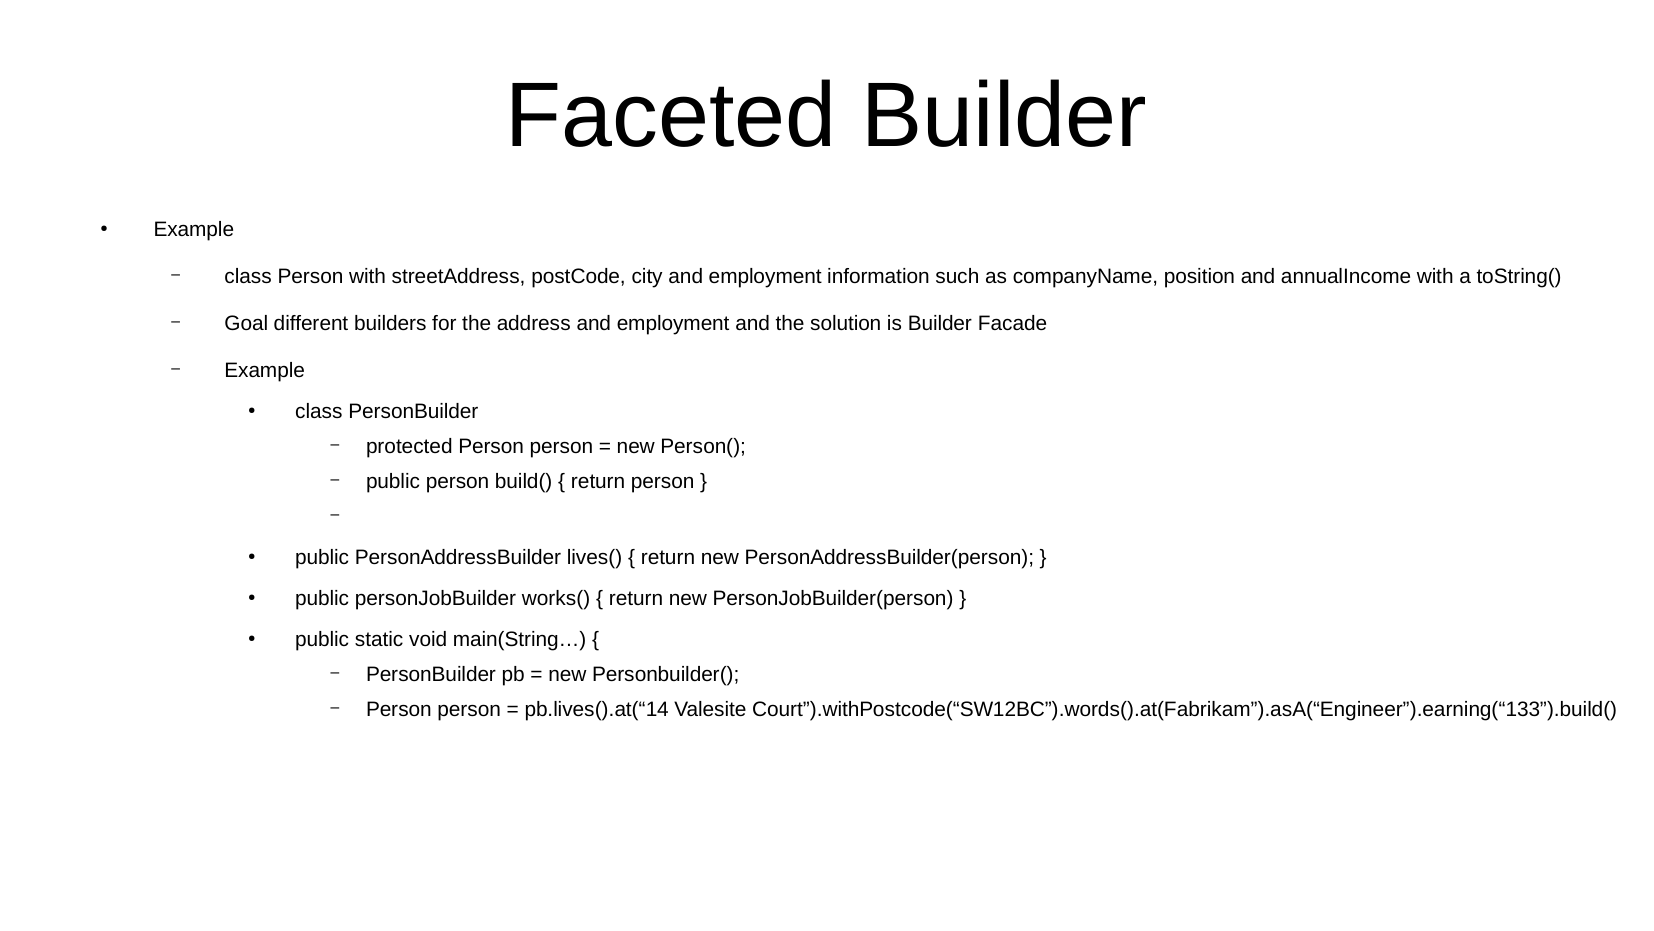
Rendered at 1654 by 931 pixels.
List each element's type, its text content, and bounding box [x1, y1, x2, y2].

title Faceted Builder [82, 37, 1571, 193]
list Example class Person with streetAddress, postCode, city and employment information such as companyName, position and annualIncome with a toString() Goal different builders for the address and employment and the solution is Builder Facade Example class PersonBuilder protected Person person = new Person(); public person build() { return person } public PersonAddressBuilder lives() { return new PersonAddressBuilder(person); } public personJobBuilder works() { return new PersonJobBuilder(person) } public static void main(String…) { PersonBuilder pb = new Personbuilder(); Person person = pb.lives().at(“14 Valesite Court”).withPostcode(“SW12BC”).words().at(Fabrikam”).asA(“Engineer”).earning(“133”).build() [82, 217, 1636, 886]
